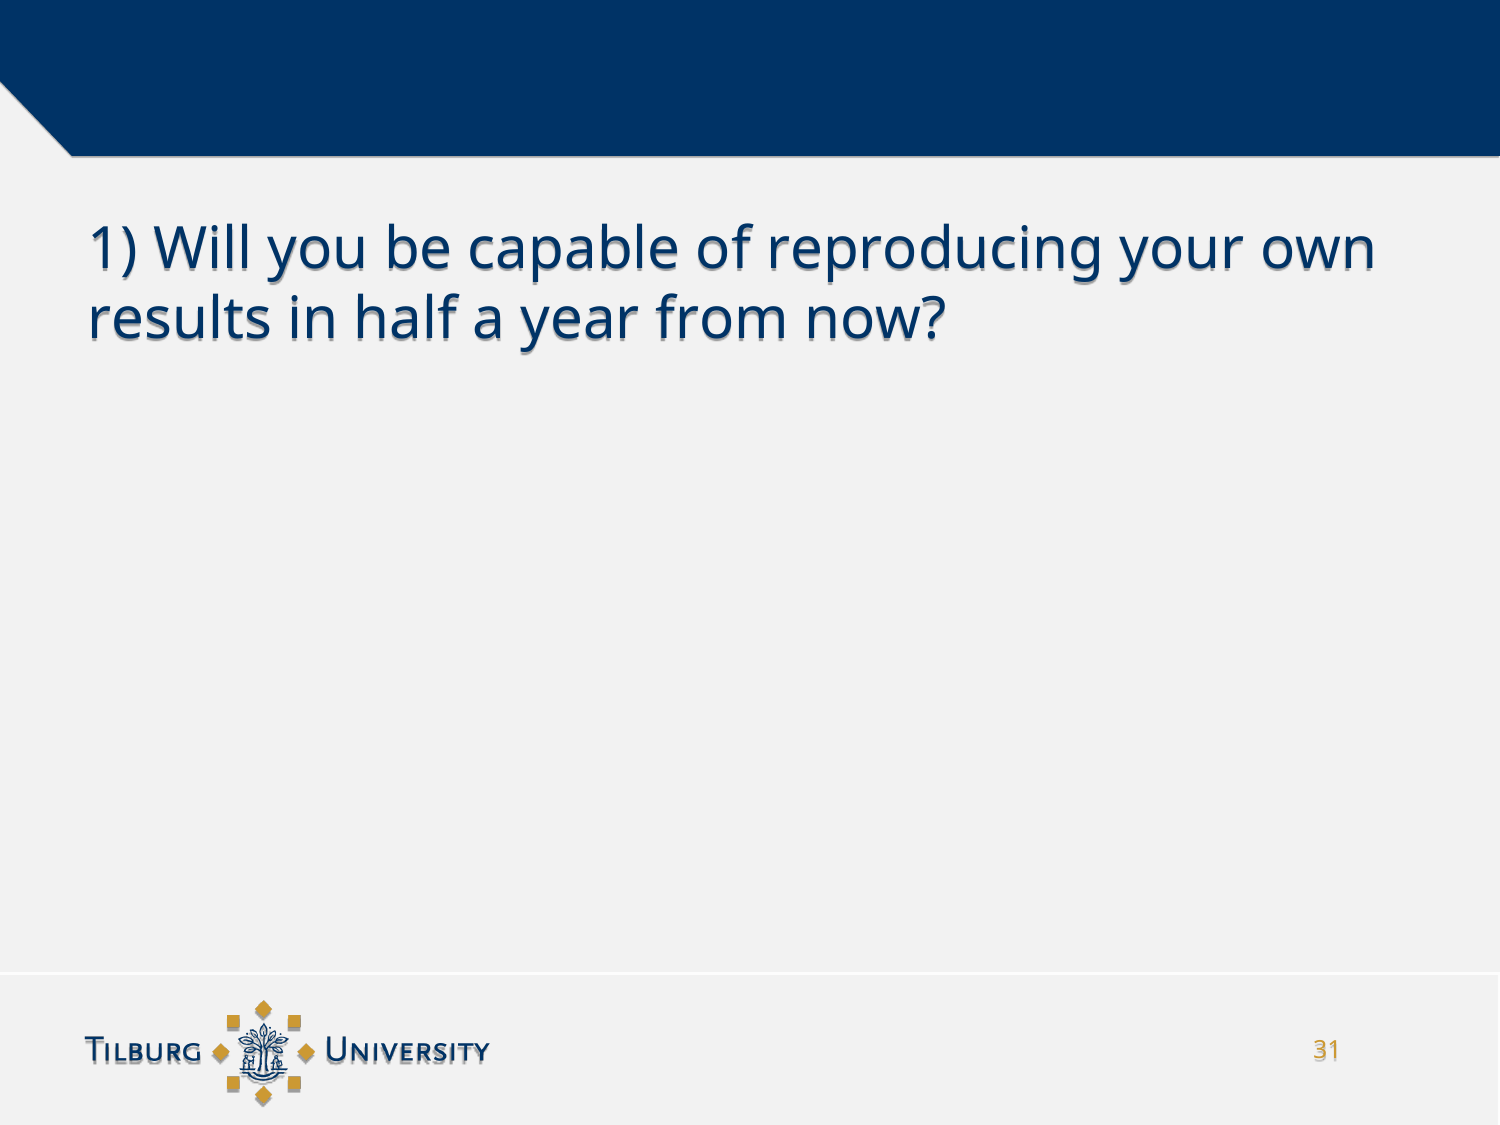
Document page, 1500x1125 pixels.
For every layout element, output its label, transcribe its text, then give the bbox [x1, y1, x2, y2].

text_box [1298, 1026, 1426, 1087]
text_box 1) Will you be capable of reproducing your own results in half a year from now? [14, 202, 1450, 971]
